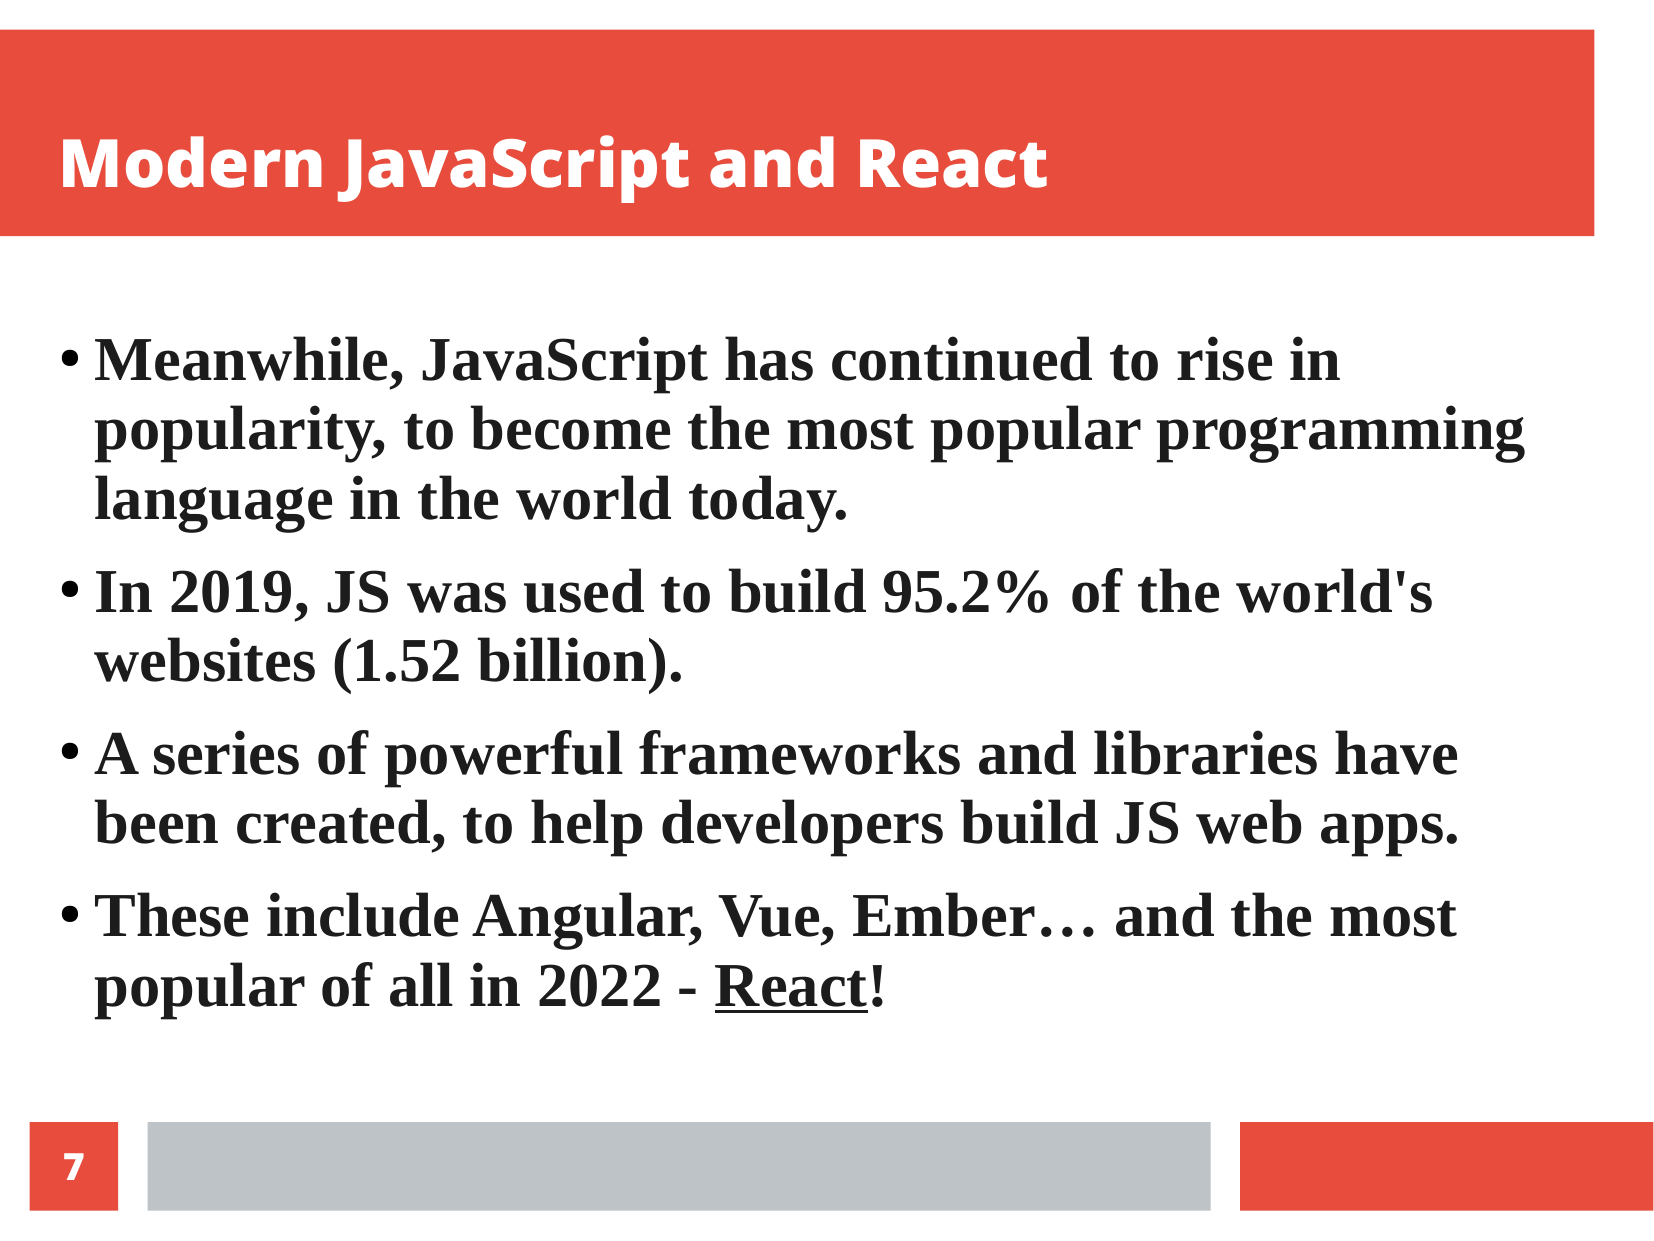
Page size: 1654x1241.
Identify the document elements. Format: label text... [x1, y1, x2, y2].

title Modern JavaScript and React [59, 59, 1595, 207]
list Meanwhile, JavaScript has continued to rise in popularity, to become the most popular programming language in the world today. In 2019, JS was used to build 95.2% of the world's websites (1.52 billion). A series of powerful frameworks and libraries have been created, to help developers build JS web apps. These include Angular, Vue, Ember… and the most popular of all in 2022 - React! [59, 324, 1565, 1093]
